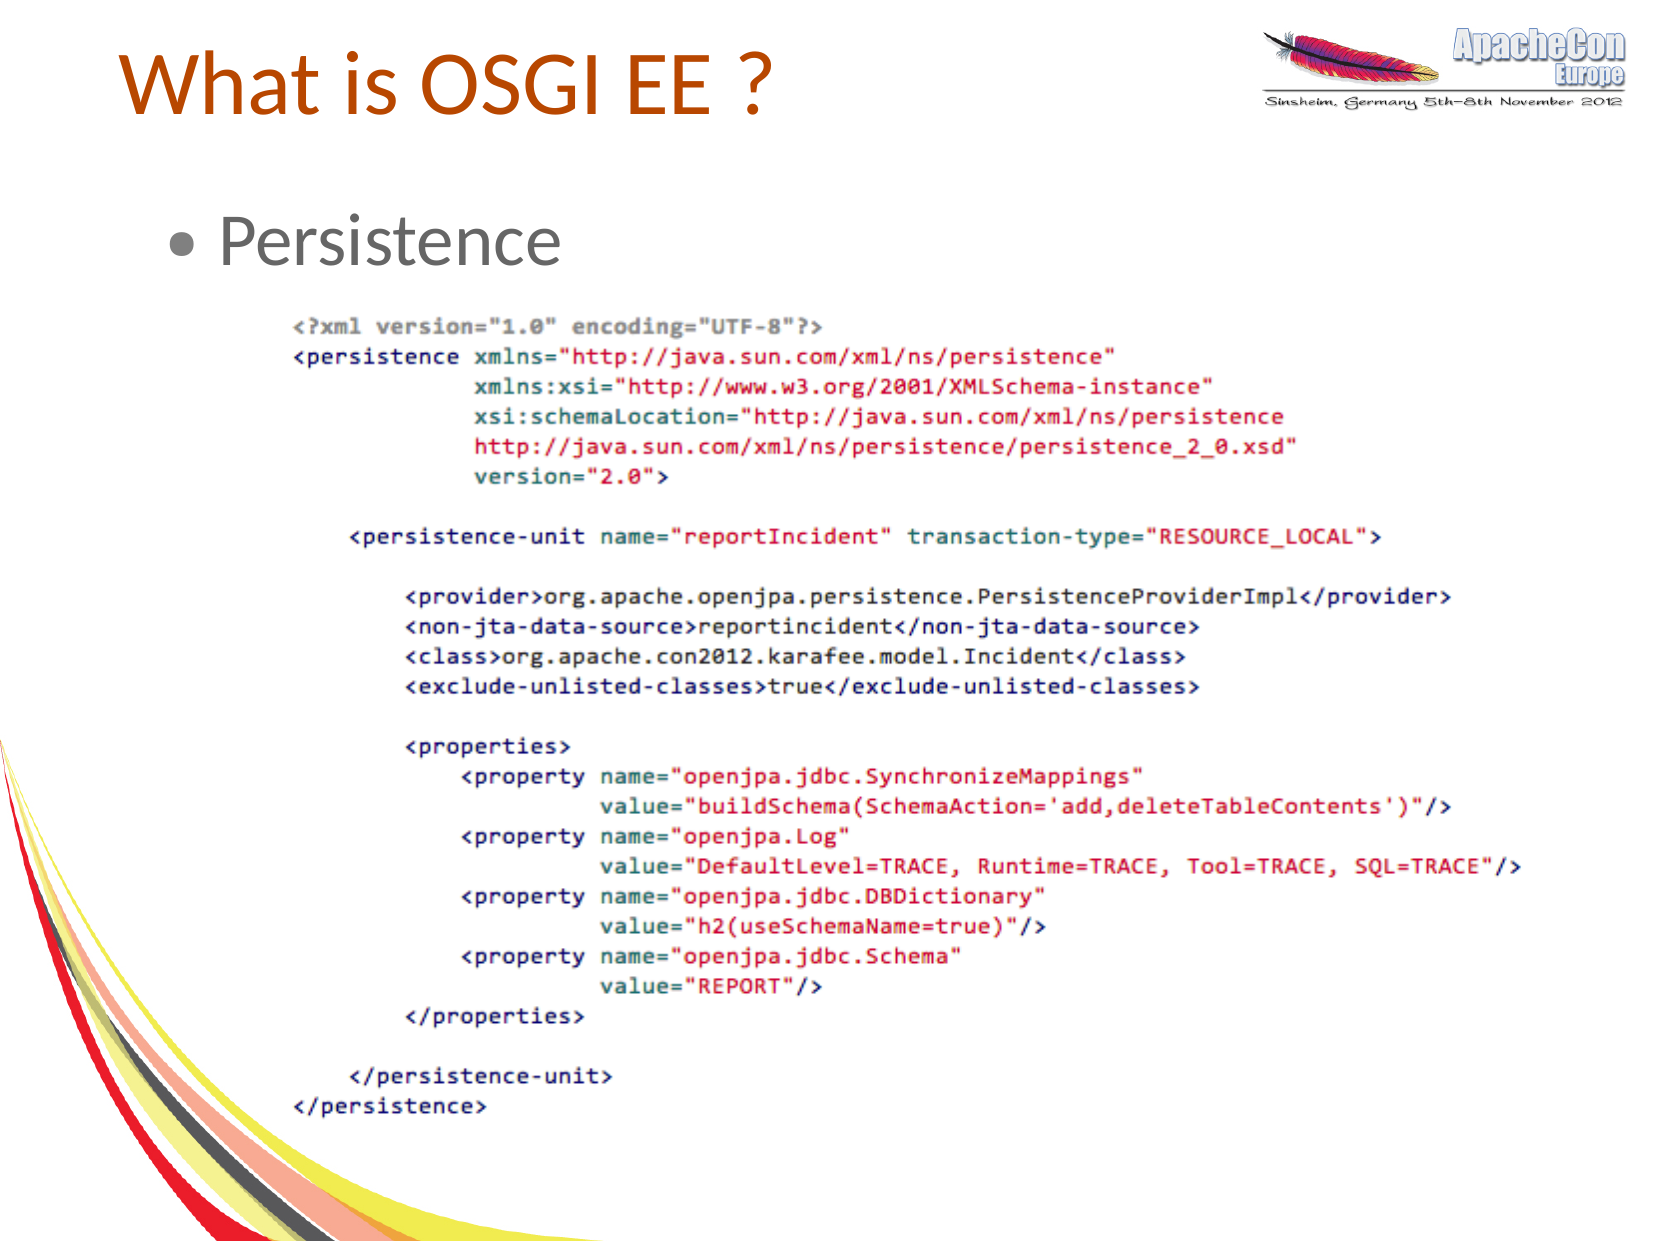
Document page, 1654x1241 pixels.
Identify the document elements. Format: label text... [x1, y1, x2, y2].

list Persistence [147, 209, 1595, 1063]
title What is OSGI EE ? [59, 35, 1418, 148]
picture [0, 0, 1654, 1241]
